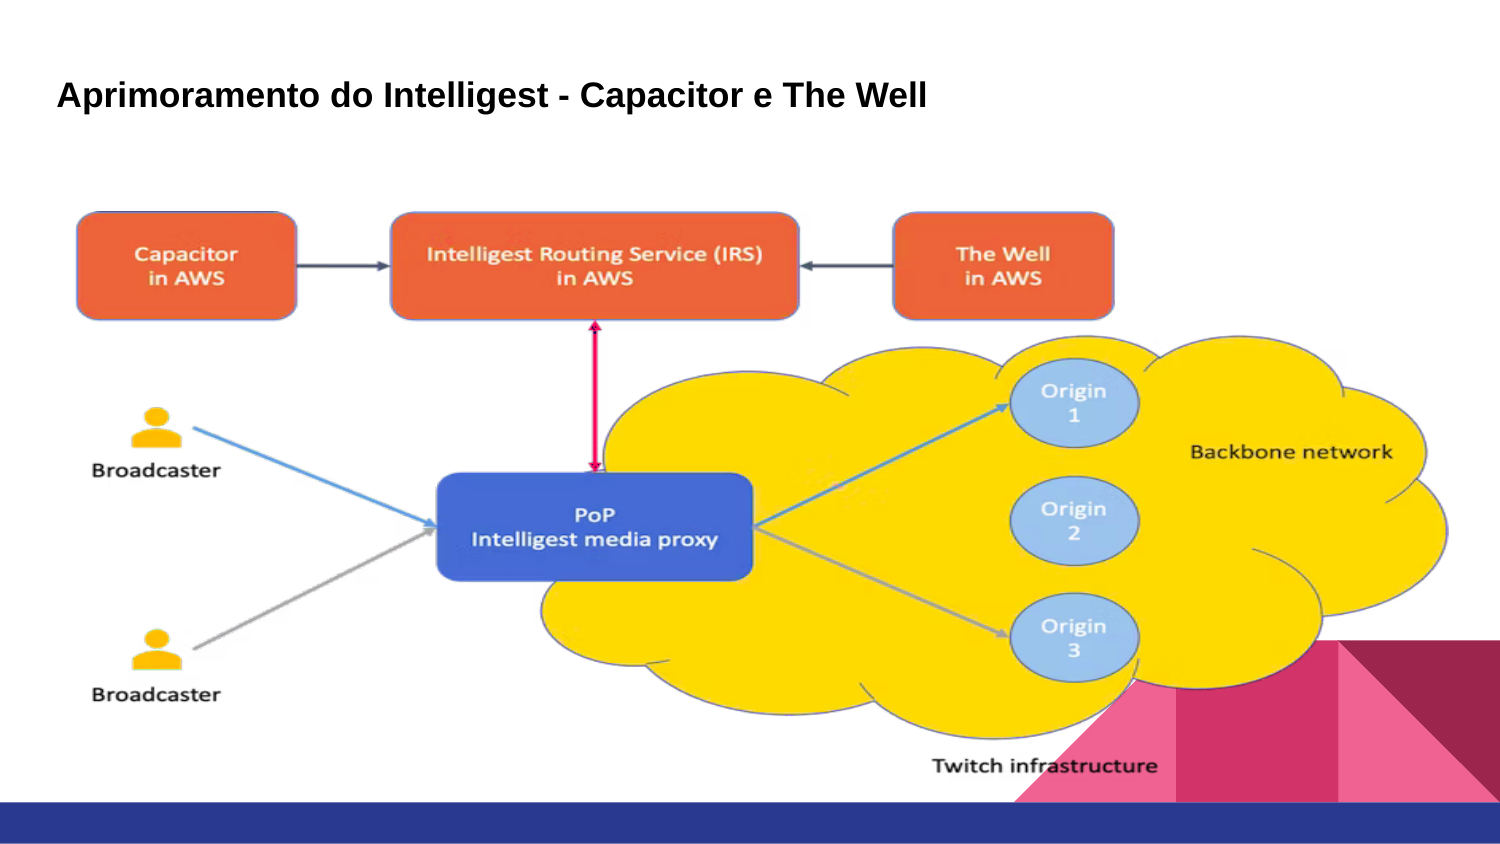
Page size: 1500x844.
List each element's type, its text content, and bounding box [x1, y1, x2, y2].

picture [75, 211, 1449, 791]
title Aprimoramento do Intelligest - Capacitor e The Well [41, 60, 1440, 161]
